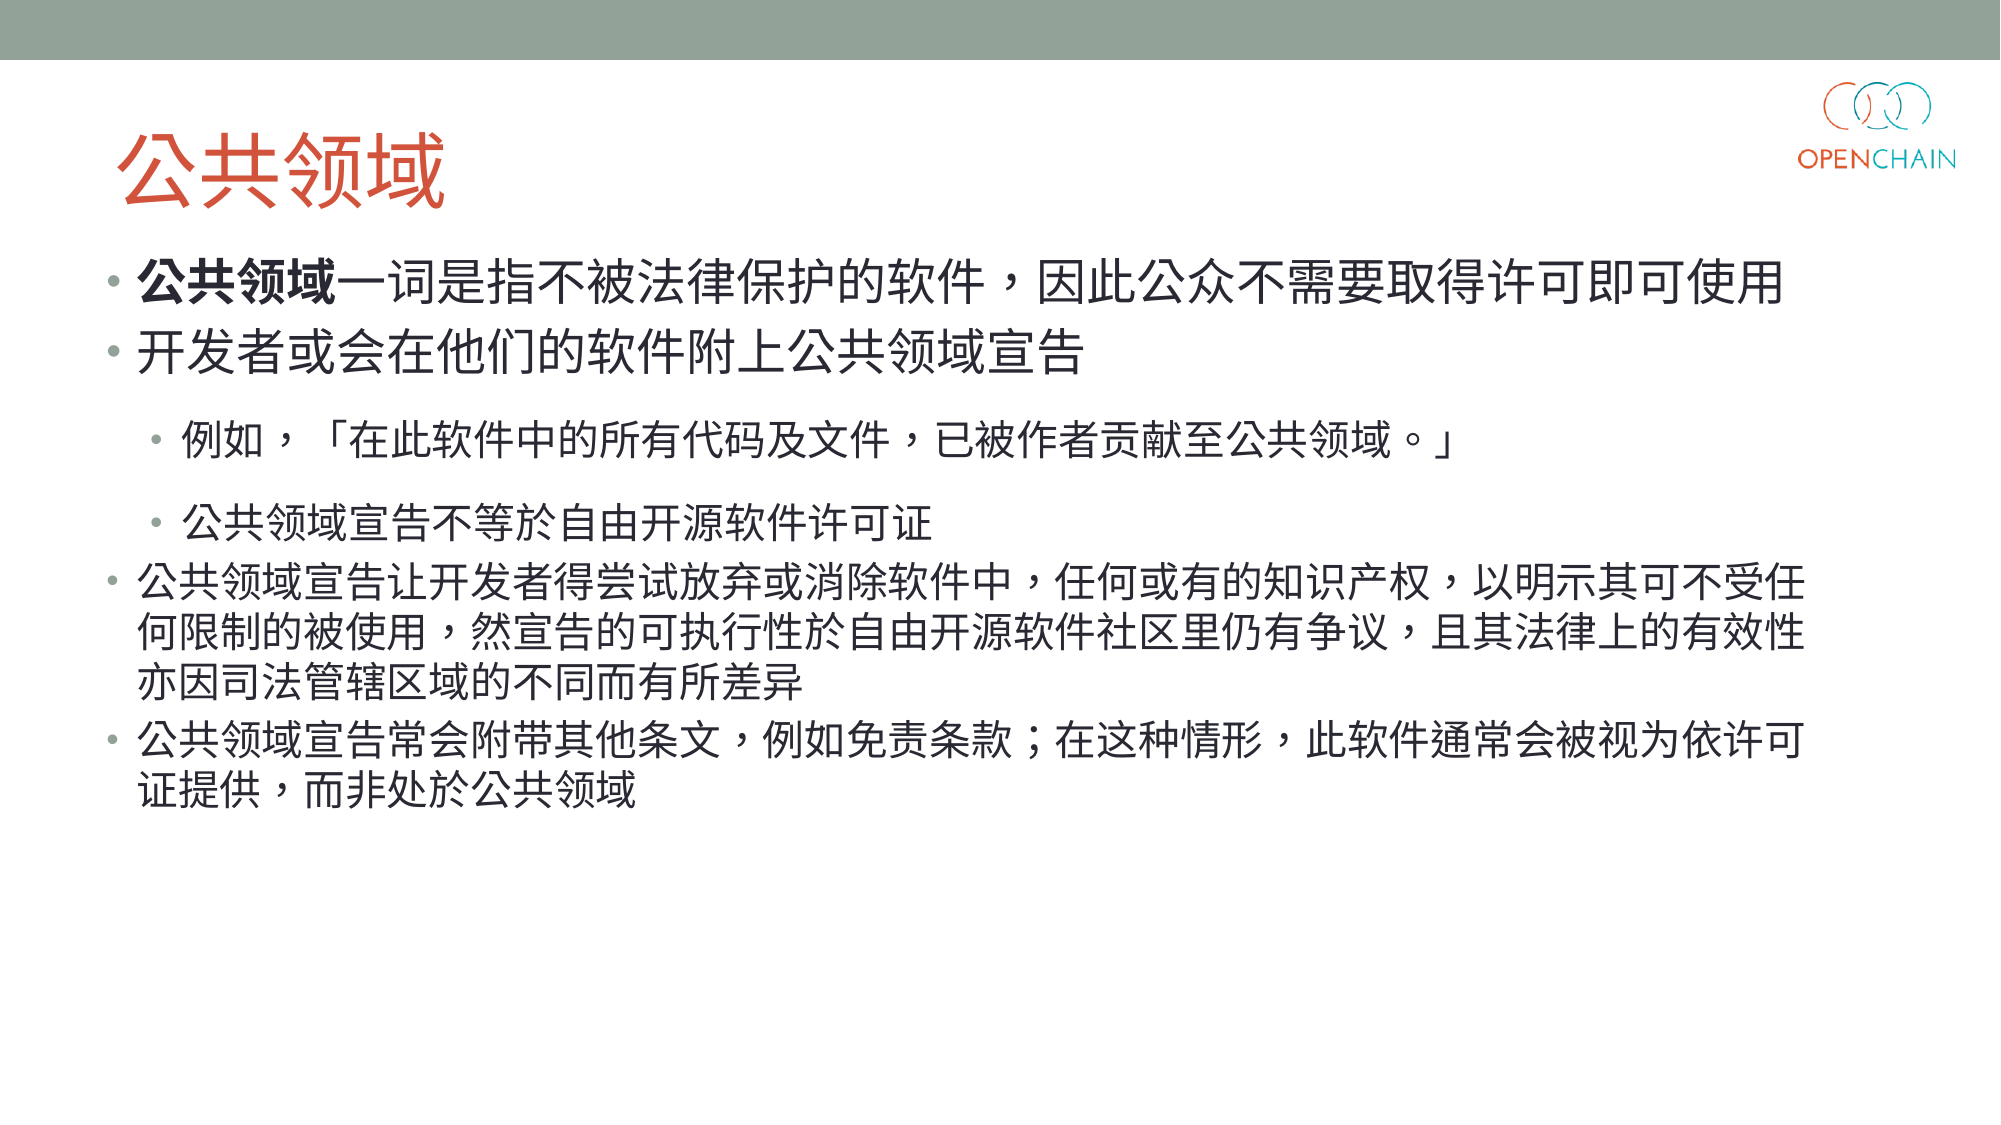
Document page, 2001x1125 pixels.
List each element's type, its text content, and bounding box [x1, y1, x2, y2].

list 公共领域一词是指不被法律保护的软件，因此公众不需要取得许可即可使用 开发者或会在他们的软件附上公共领域宣告 例如，「在此软件中的所有代码及文件，已被作者贡献至公共领域。」 公共领域宣告不等於自由开源软件许可证 公共领域宣告让开发者得尝试放弃或消除软件中，任何或有的知识产权，以明示其可不受任何限制的被使用，然宣告的可执行性於自由开源软件社区里仍有争议，且其法律上的有效性亦因司法管辖区域的不同而有所差异 公共领域宣告常会附带其他条文，例如免责条款；在这种情形，此软件通常会被视为依许可证提供，而非处於公共领域 [91, 243, 1863, 1093]
title 公共领域 [99, 87, 1900, 250]
picture [1798, 82, 1955, 169]
